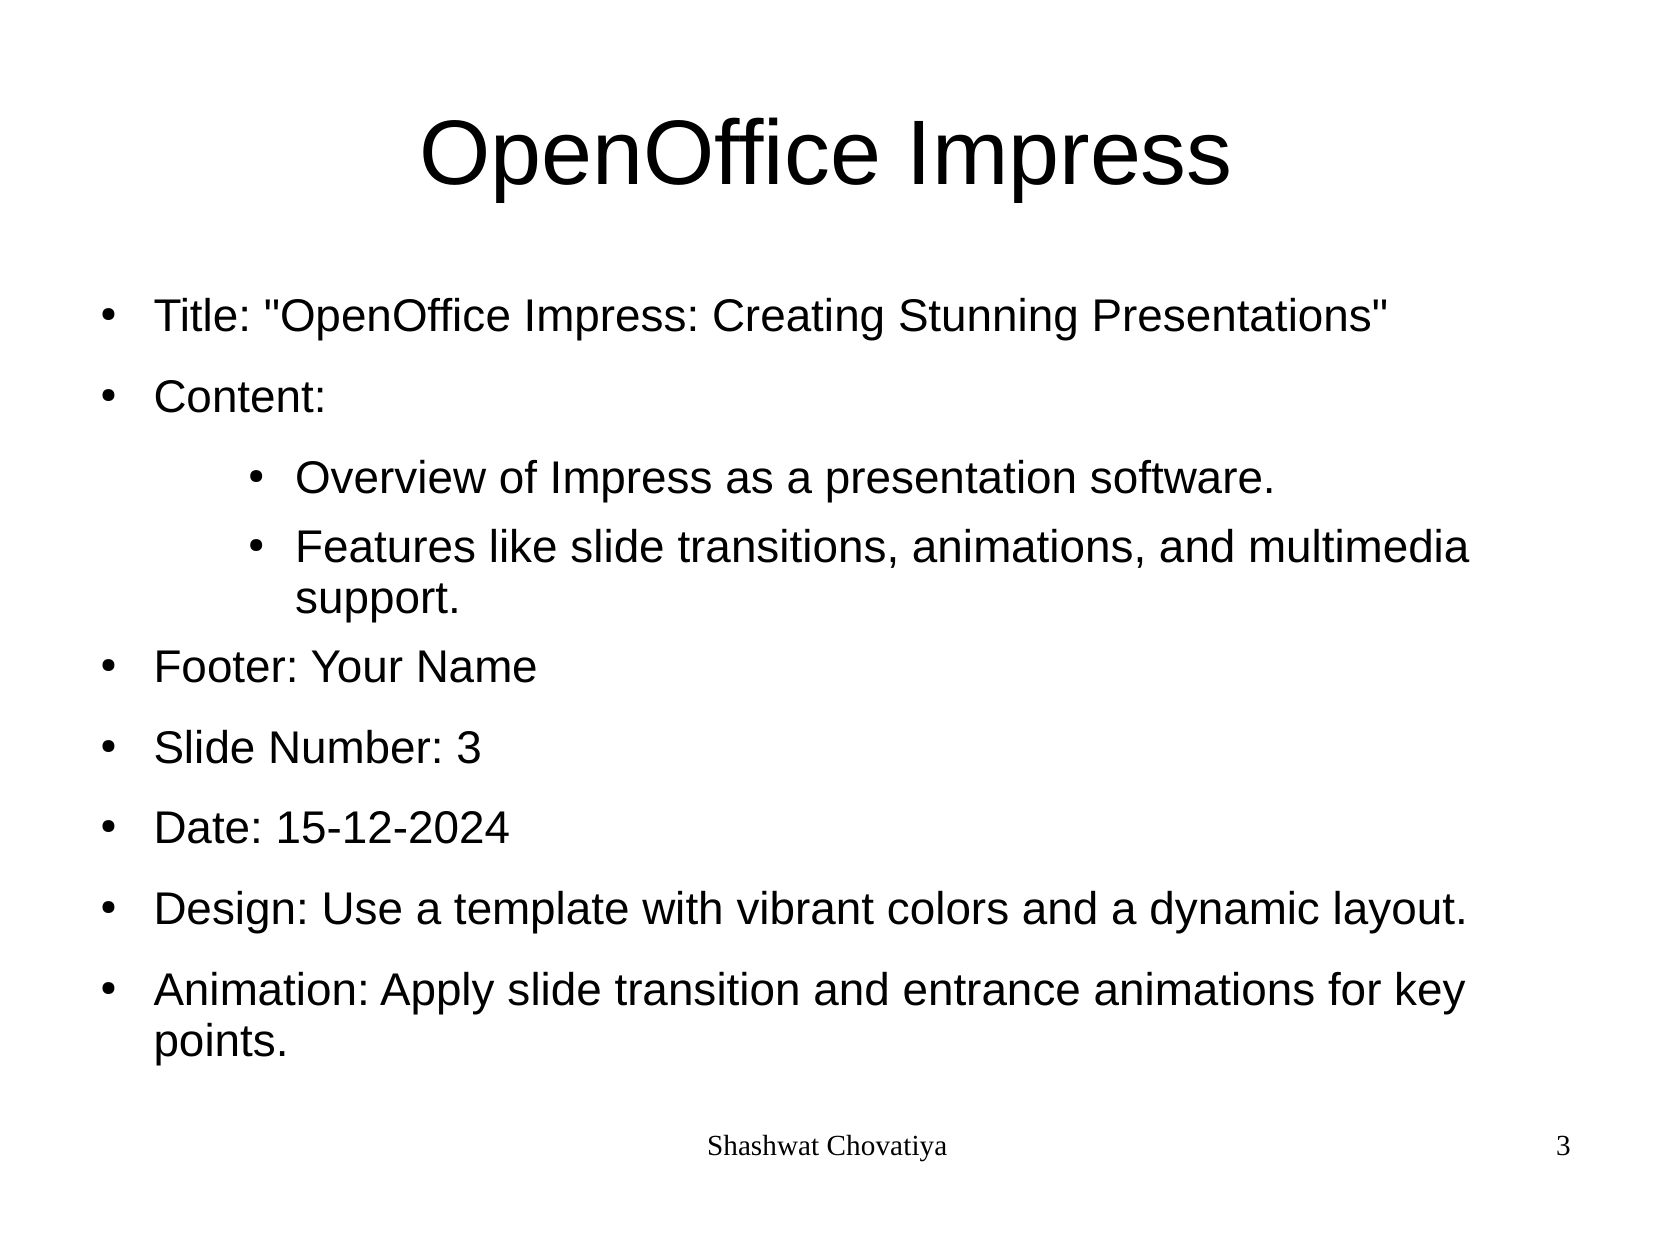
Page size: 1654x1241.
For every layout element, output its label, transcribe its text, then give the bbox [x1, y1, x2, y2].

title OpenOffice Impress [82, 49, 1571, 257]
list Title: "OpenOffice Impress: Creating Stunning Presentations" Content: Overview of Impress as a presentation software. Features like slide transitions, animations, and multimedia support. Footer: Your Name Slide Number: 3 Date: 15-12-2024 Design: Use a template with vibrant colors and a dynamic layout. Animation: Apply slide transition and entrance animations for key points. [82, 290, 1571, 1109]
